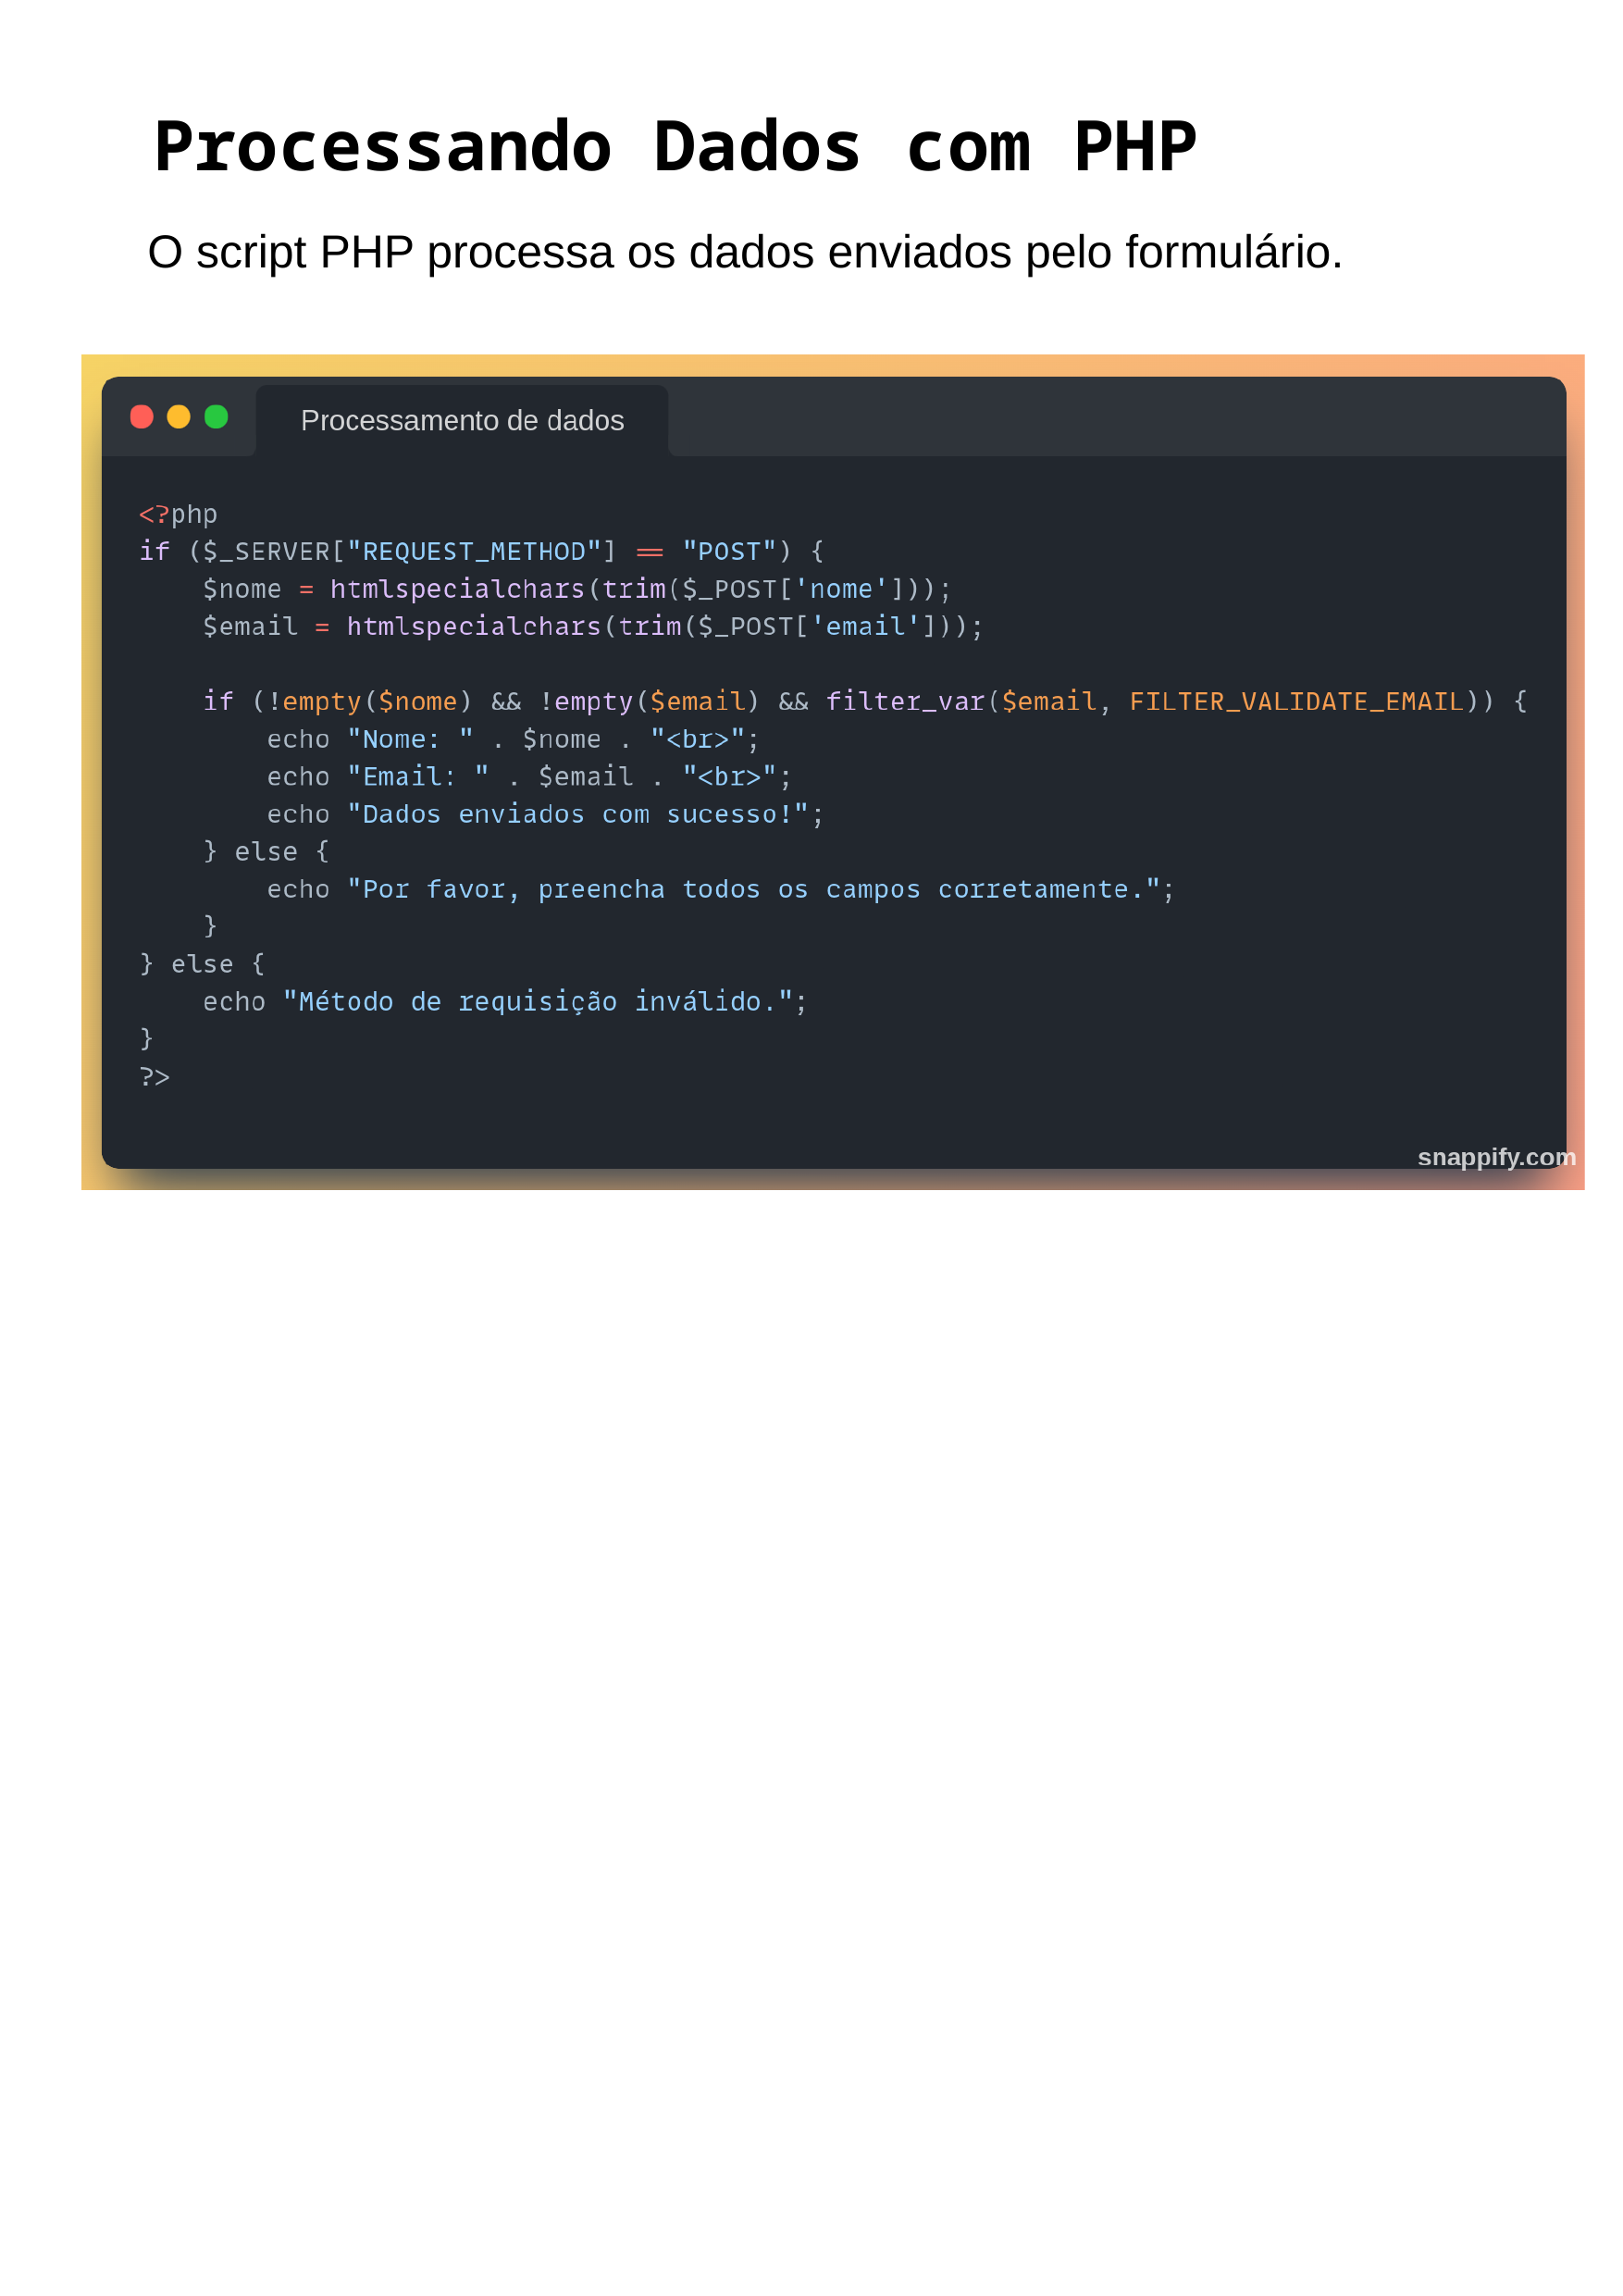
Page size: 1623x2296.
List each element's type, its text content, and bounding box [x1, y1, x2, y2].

picture [81, 354, 1585, 1190]
list Processando Dados com PHP [96, 81, 1558, 192]
list O script PHP processa os dados enviados pelo formulário. [81, 218, 1543, 301]
